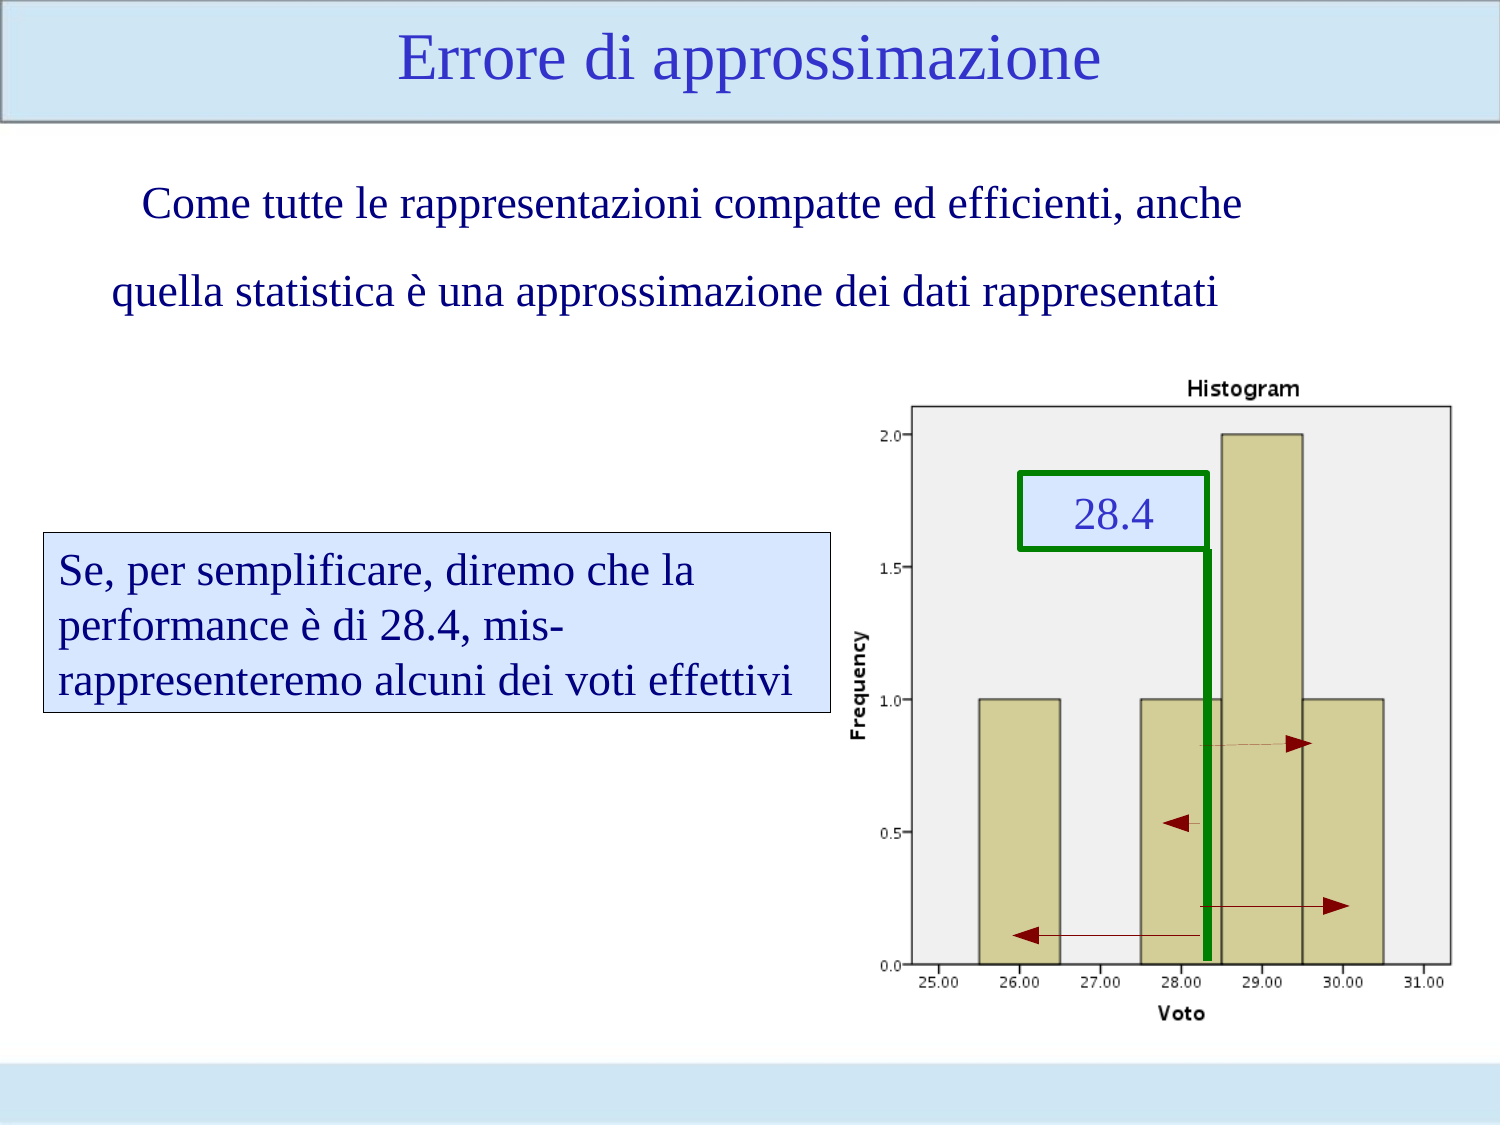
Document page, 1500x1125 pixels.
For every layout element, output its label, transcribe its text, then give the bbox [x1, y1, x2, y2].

text_box Come tutte le rappresentazioni compatte ed efficienti, anche quella statistica è una approssimazione dei dati rappresentati [96, 132, 1297, 324]
text_box 28.4 [1019, 473, 1208, 550]
title Errore di approssimazione [112, 0, 1388, 147]
text_box Se, per semplificare, diremo che la performance è di 28.4, mis-rappresenteremo alcuni dei voti effettivi [43, 532, 831, 713]
picture [0, 0, 1500, 1125]
